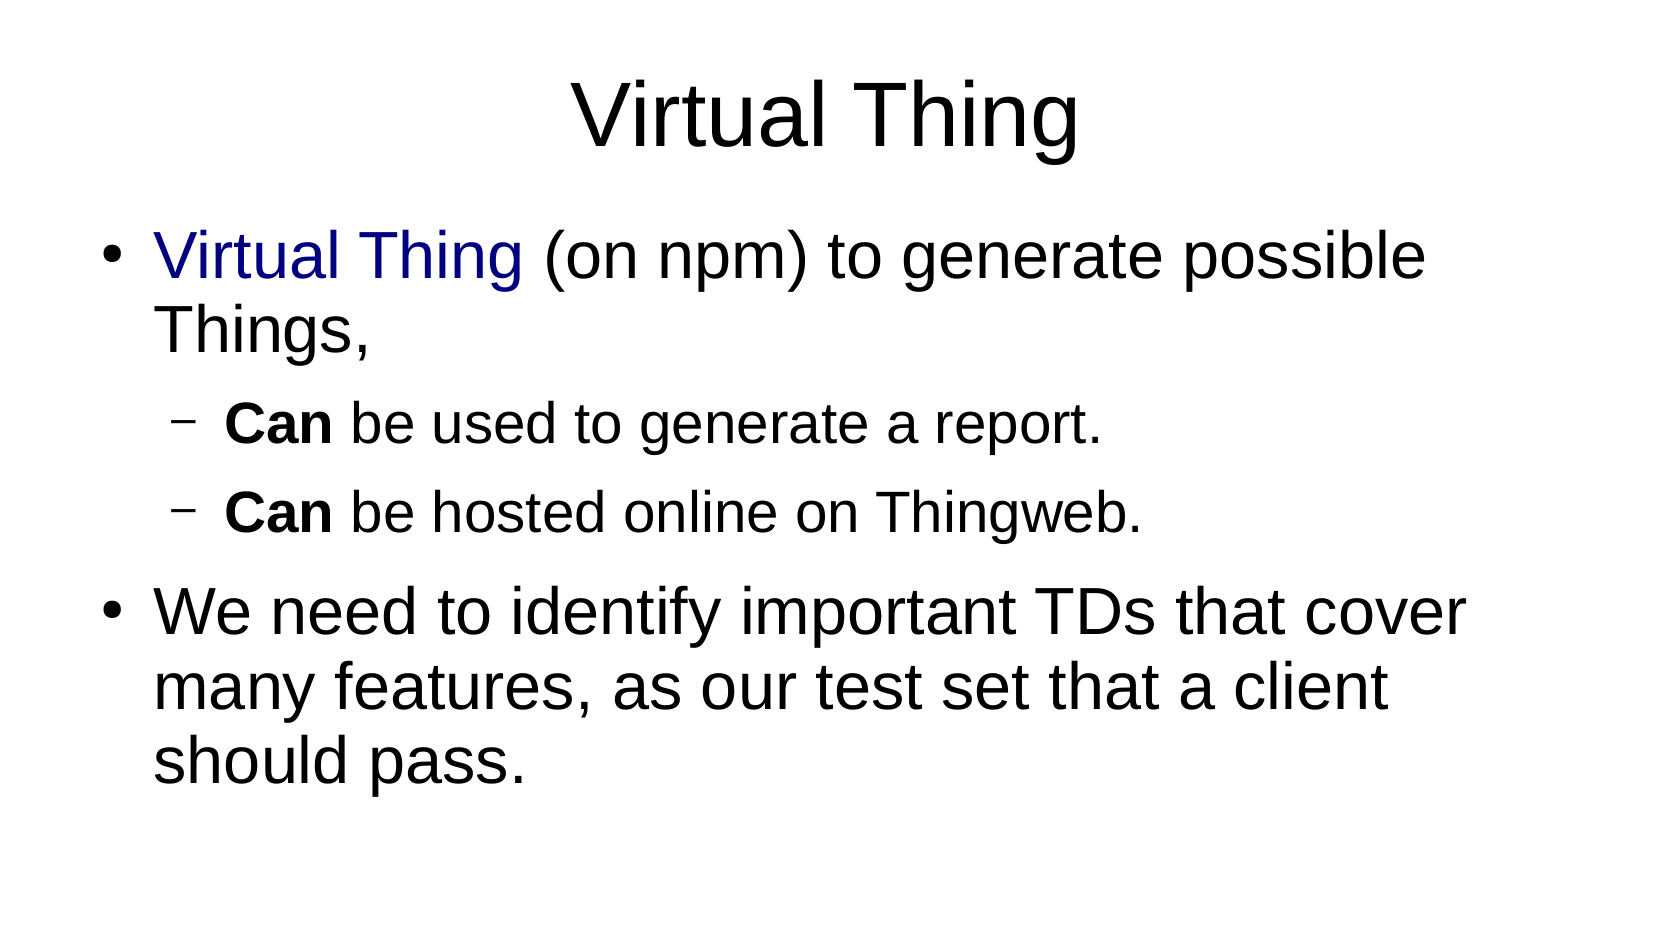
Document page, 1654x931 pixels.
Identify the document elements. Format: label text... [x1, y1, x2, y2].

title Virtual Thing [82, 37, 1571, 193]
list Virtual Thing (on npm) to generate possible Things, Can be used to generate a report. Can be hosted online on Thingweb. We need to identify important TDs that cover many features, as our test set that a client should pass. [82, 217, 1571, 758]
